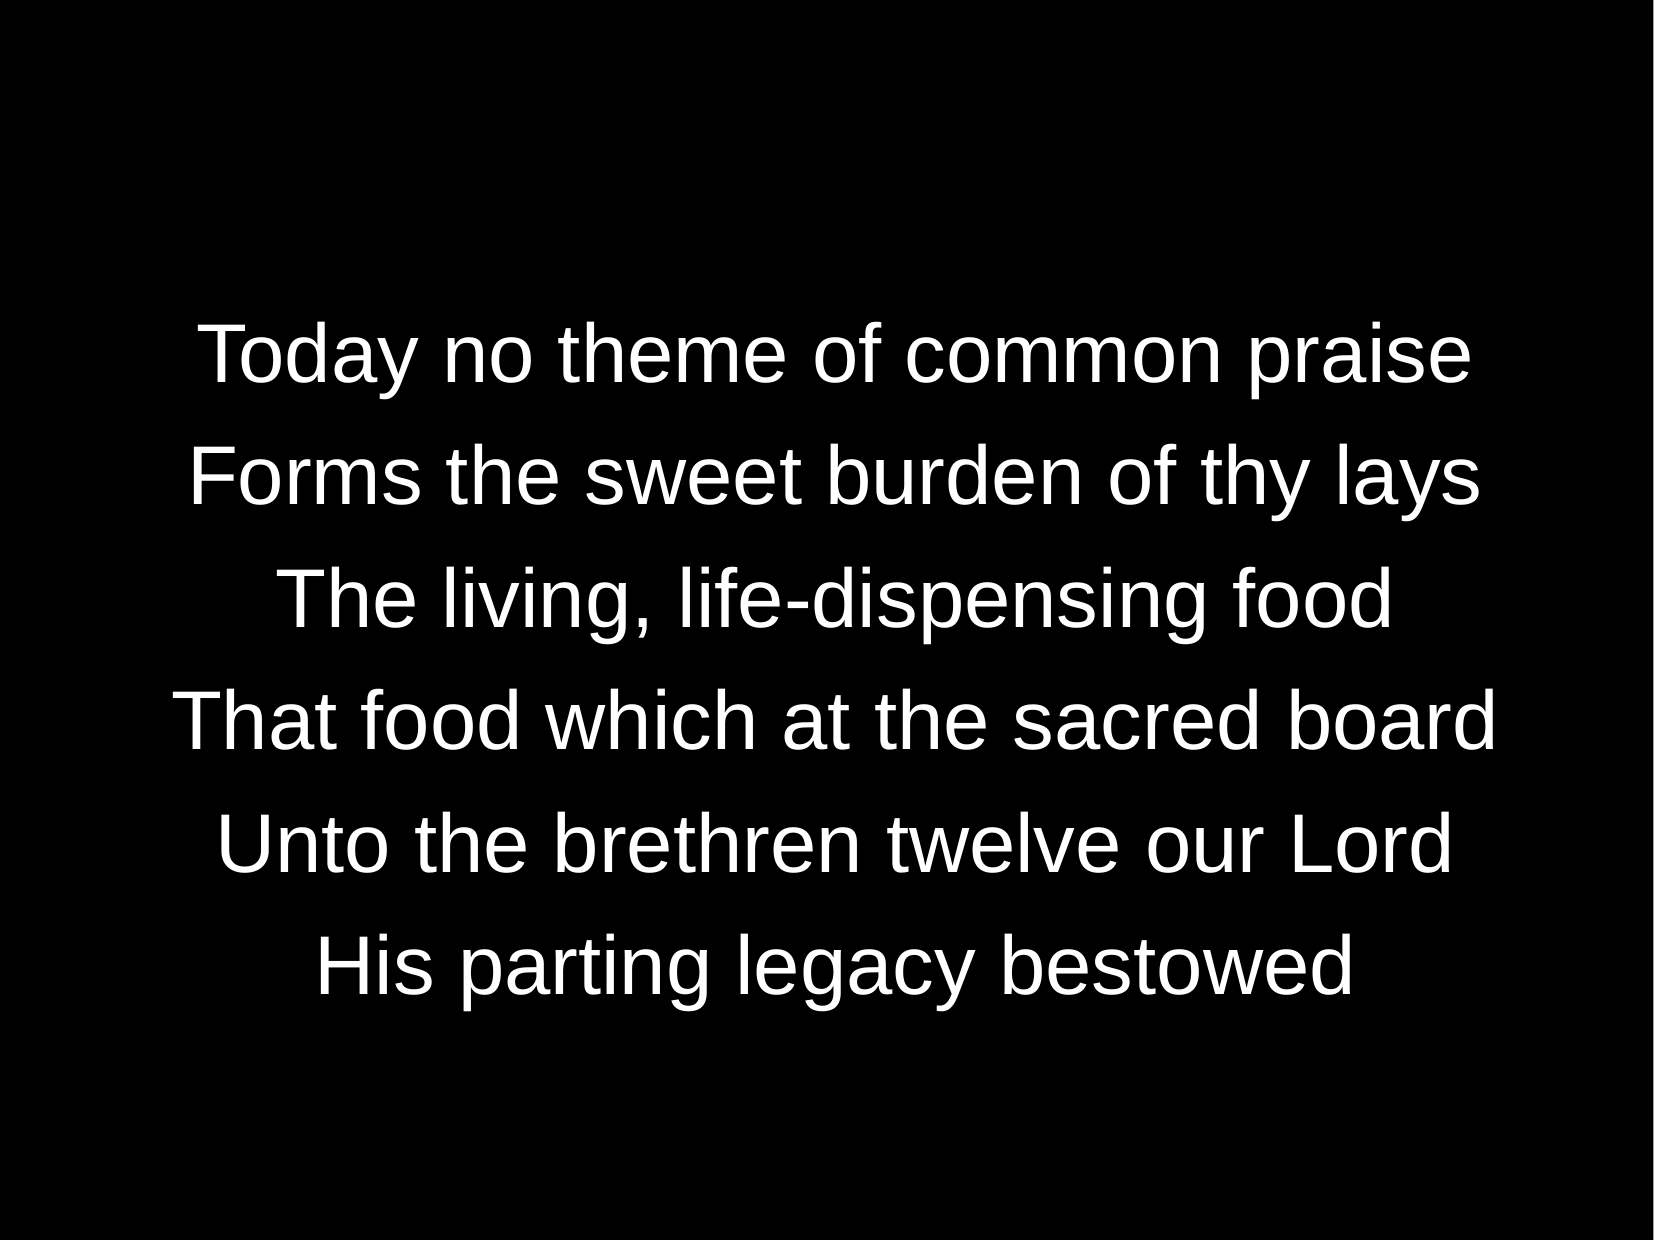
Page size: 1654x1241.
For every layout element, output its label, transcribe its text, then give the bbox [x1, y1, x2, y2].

list Today no theme of common praise Forms the sweet burden of thy lays The living, life-dispensing food That food which at the sacred board Unto the brethren twelve our Lord His parting legacy bestowed [0, 307, 1654, 1027]
